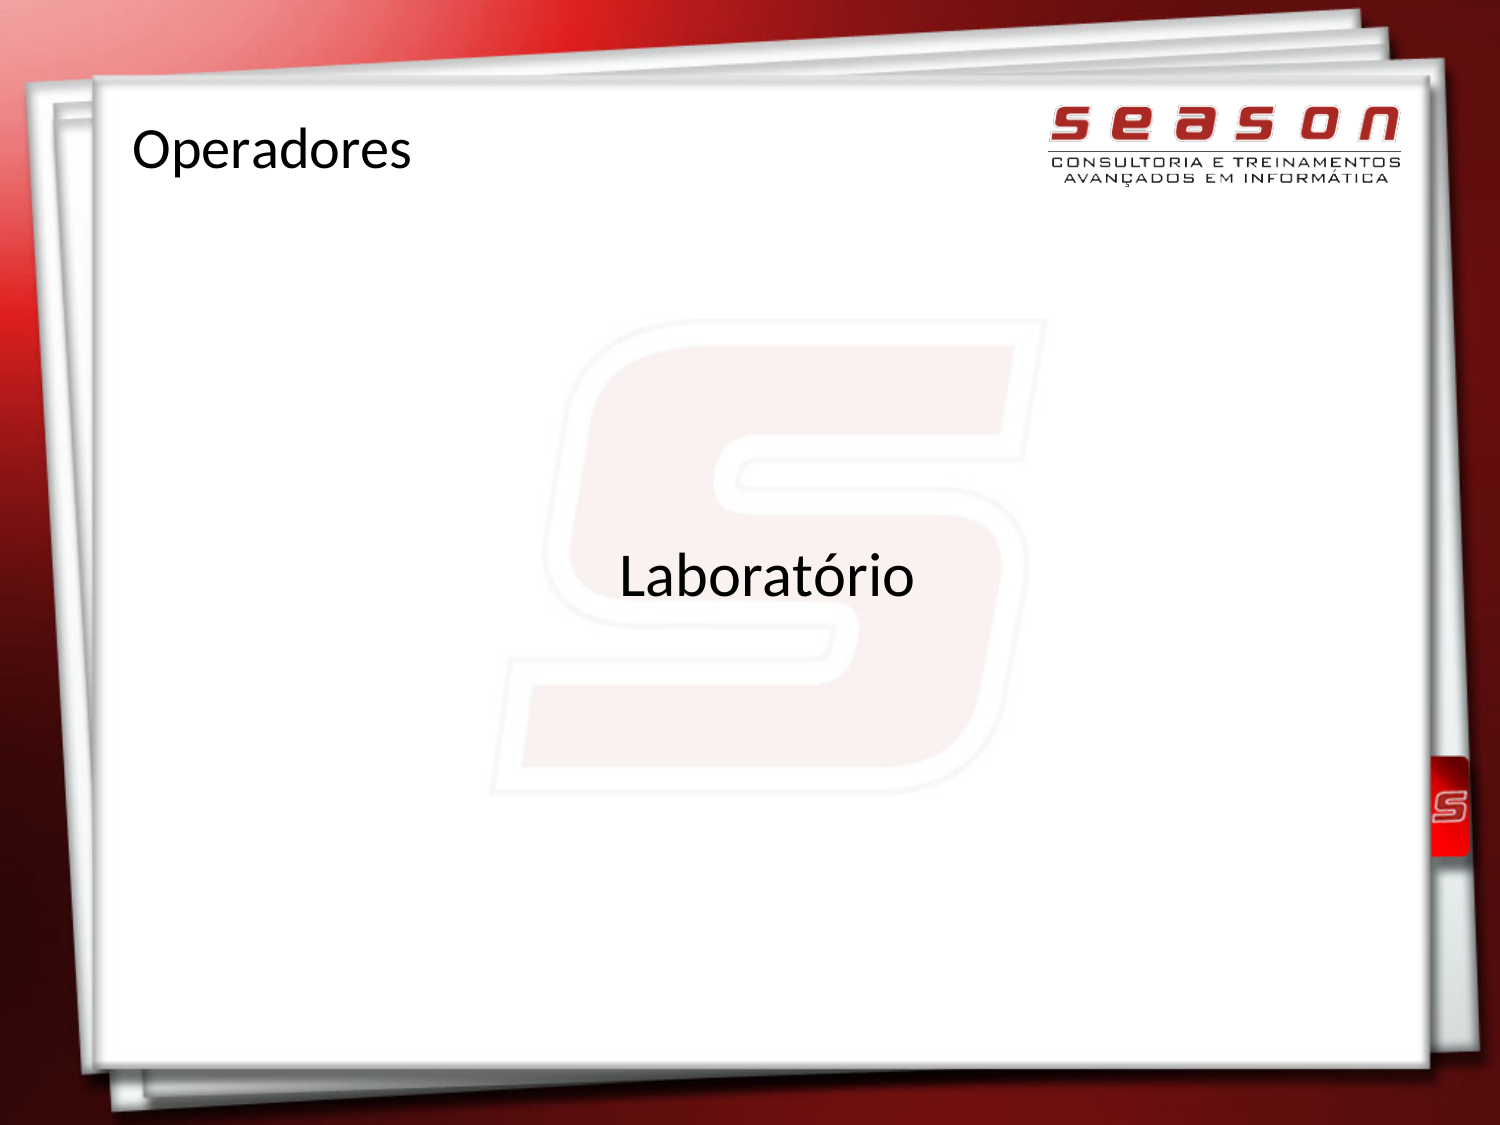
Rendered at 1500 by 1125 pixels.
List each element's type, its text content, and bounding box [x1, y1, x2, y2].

text_box Laboratório [207, 292, 1328, 851]
title Operadores [118, 33, 1394, 257]
picture [0, 0, 1500, 1125]
